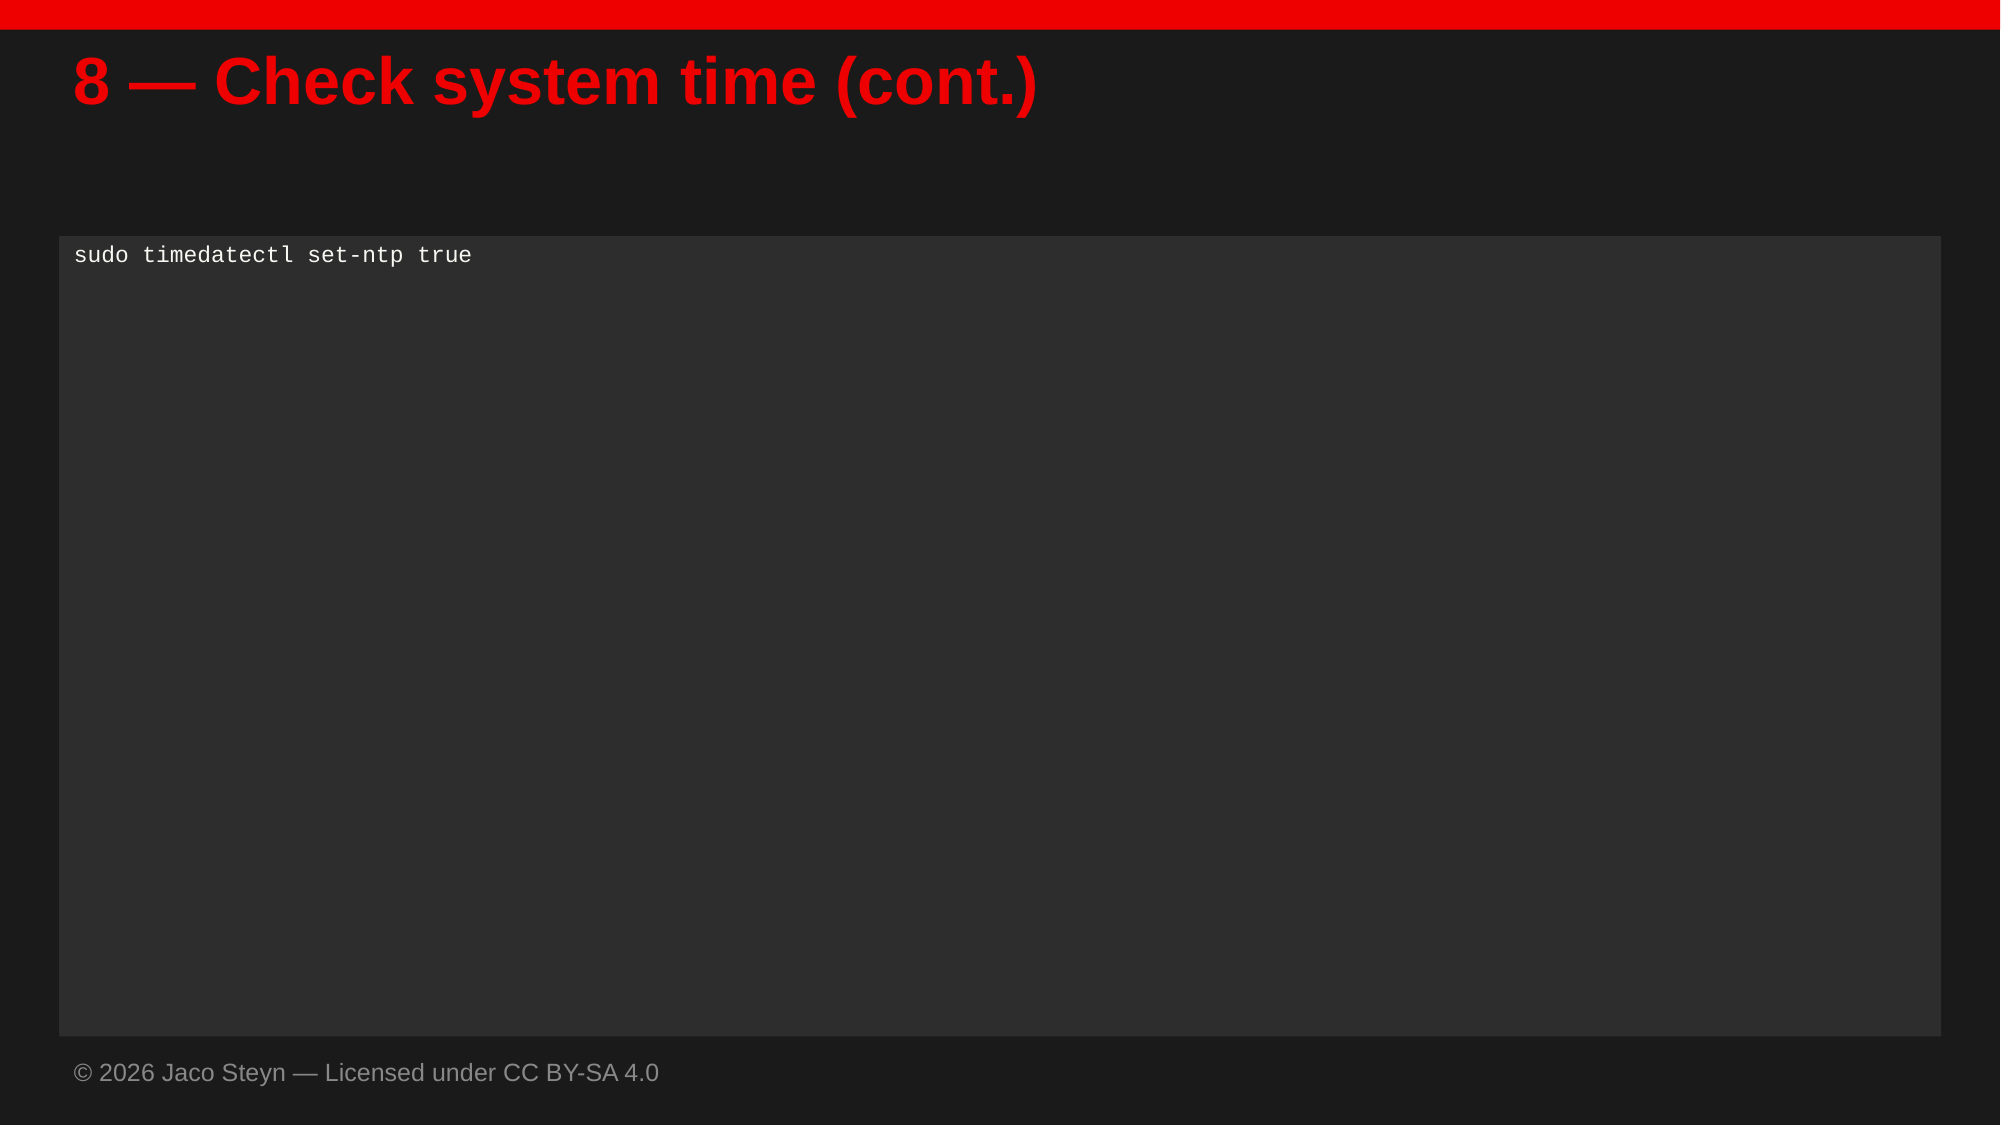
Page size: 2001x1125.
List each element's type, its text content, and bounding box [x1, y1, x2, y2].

text_box [0, 0, 2001, 30]
text_box 8 — Check system time (cont.) [59, 36, 1942, 208]
text_box © 2026 Jaco Steyn — Licensed under CC BY-SA 4.0 [59, 1051, 1942, 1093]
text_box sudo timedatectl set-ntp true [59, 236, 1942, 1037]
